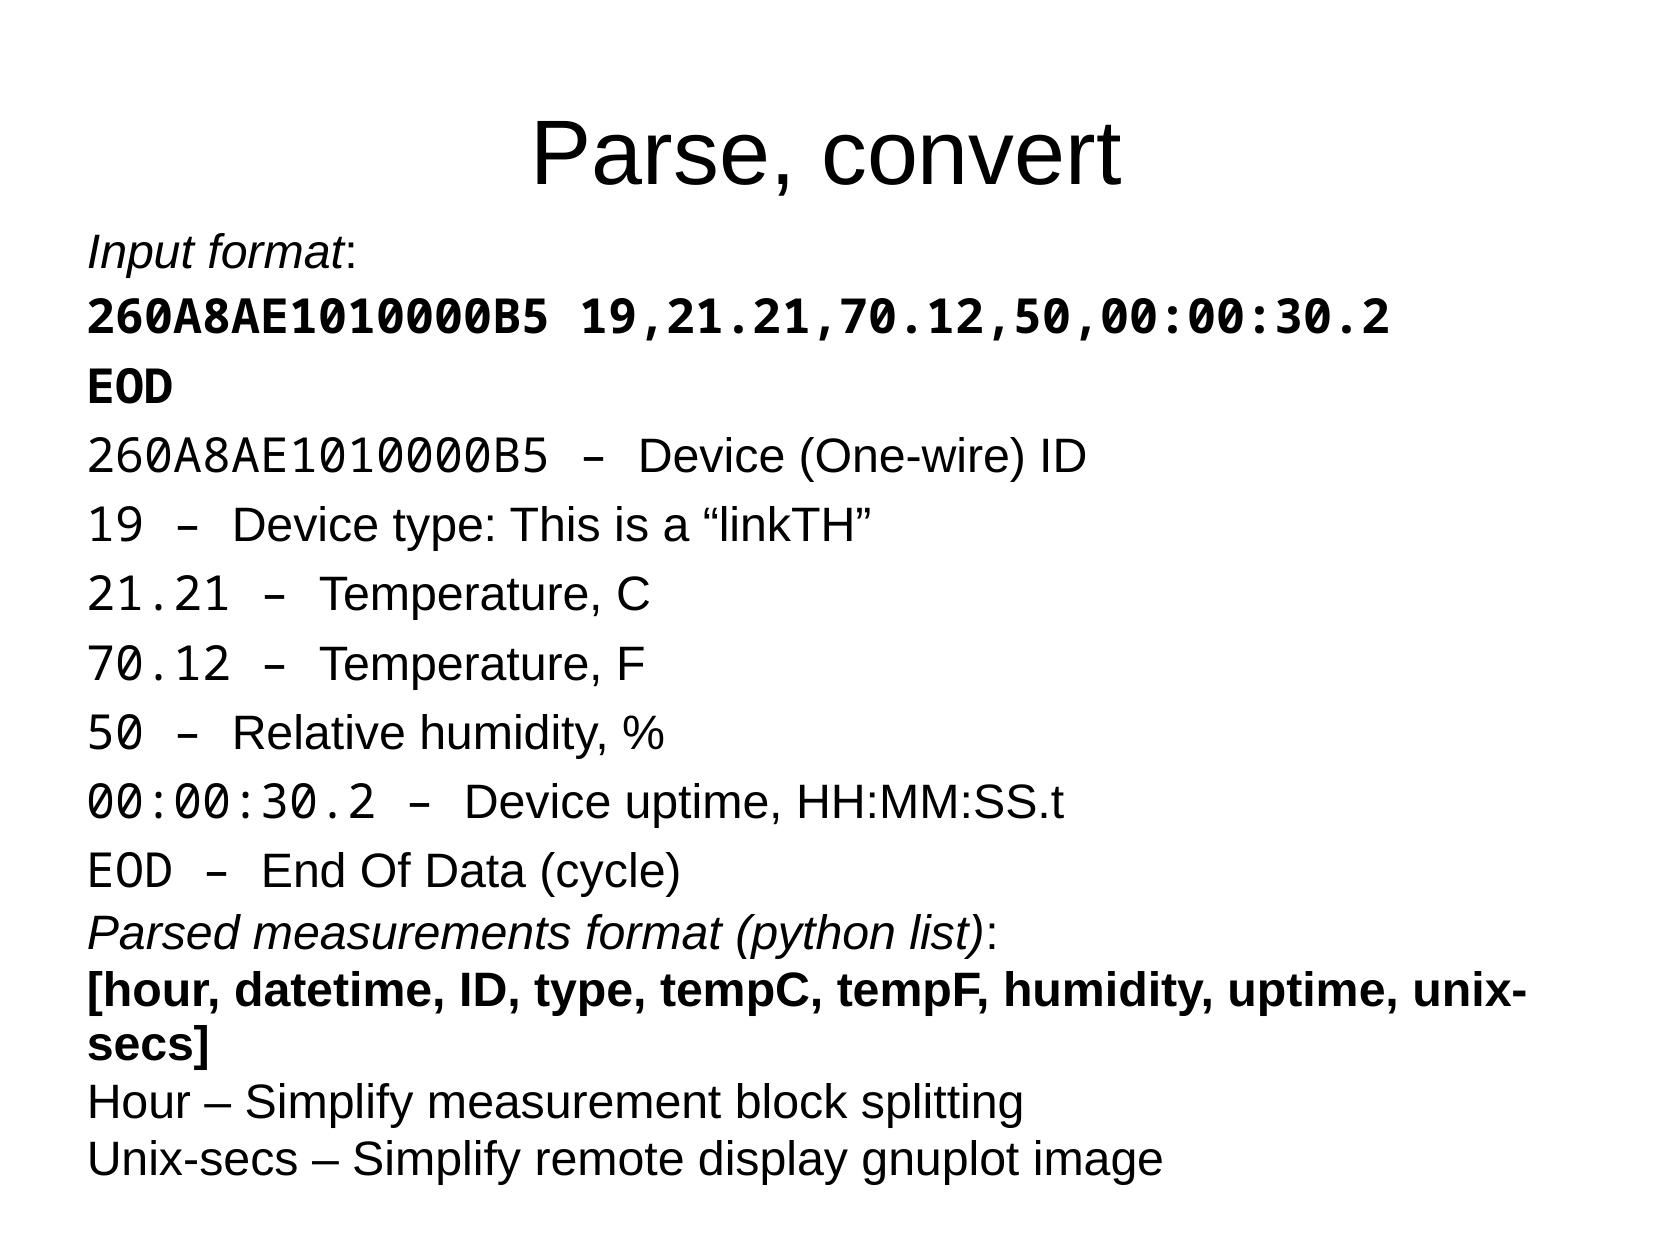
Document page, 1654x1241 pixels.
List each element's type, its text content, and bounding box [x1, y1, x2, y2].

list Input format: 260A8AE1010000B5 19,21.21,70.12,50,00:00:30.2 EOD 260A8AE1010000B5 – Device (One-wire) ID 19 – Device type: This is a “linkTH” 21.21 – Temperature, C 70.12 – Temperature, F 50 – Relative humidity, % 00:00:30.2 – Device uptime, HH:MM:SS.t EOD – End Of Data (cycle) Parsed measurements format (python list): [hour, datetime, ID, type, tempC, tempF, humidity, uptime, unix-secs] Hour – Simplify measurement block splitting Unix-secs – Simplify remote display gnuplot image [86, 225, 1576, 1201]
title Parse, convert [82, 49, 1571, 257]
